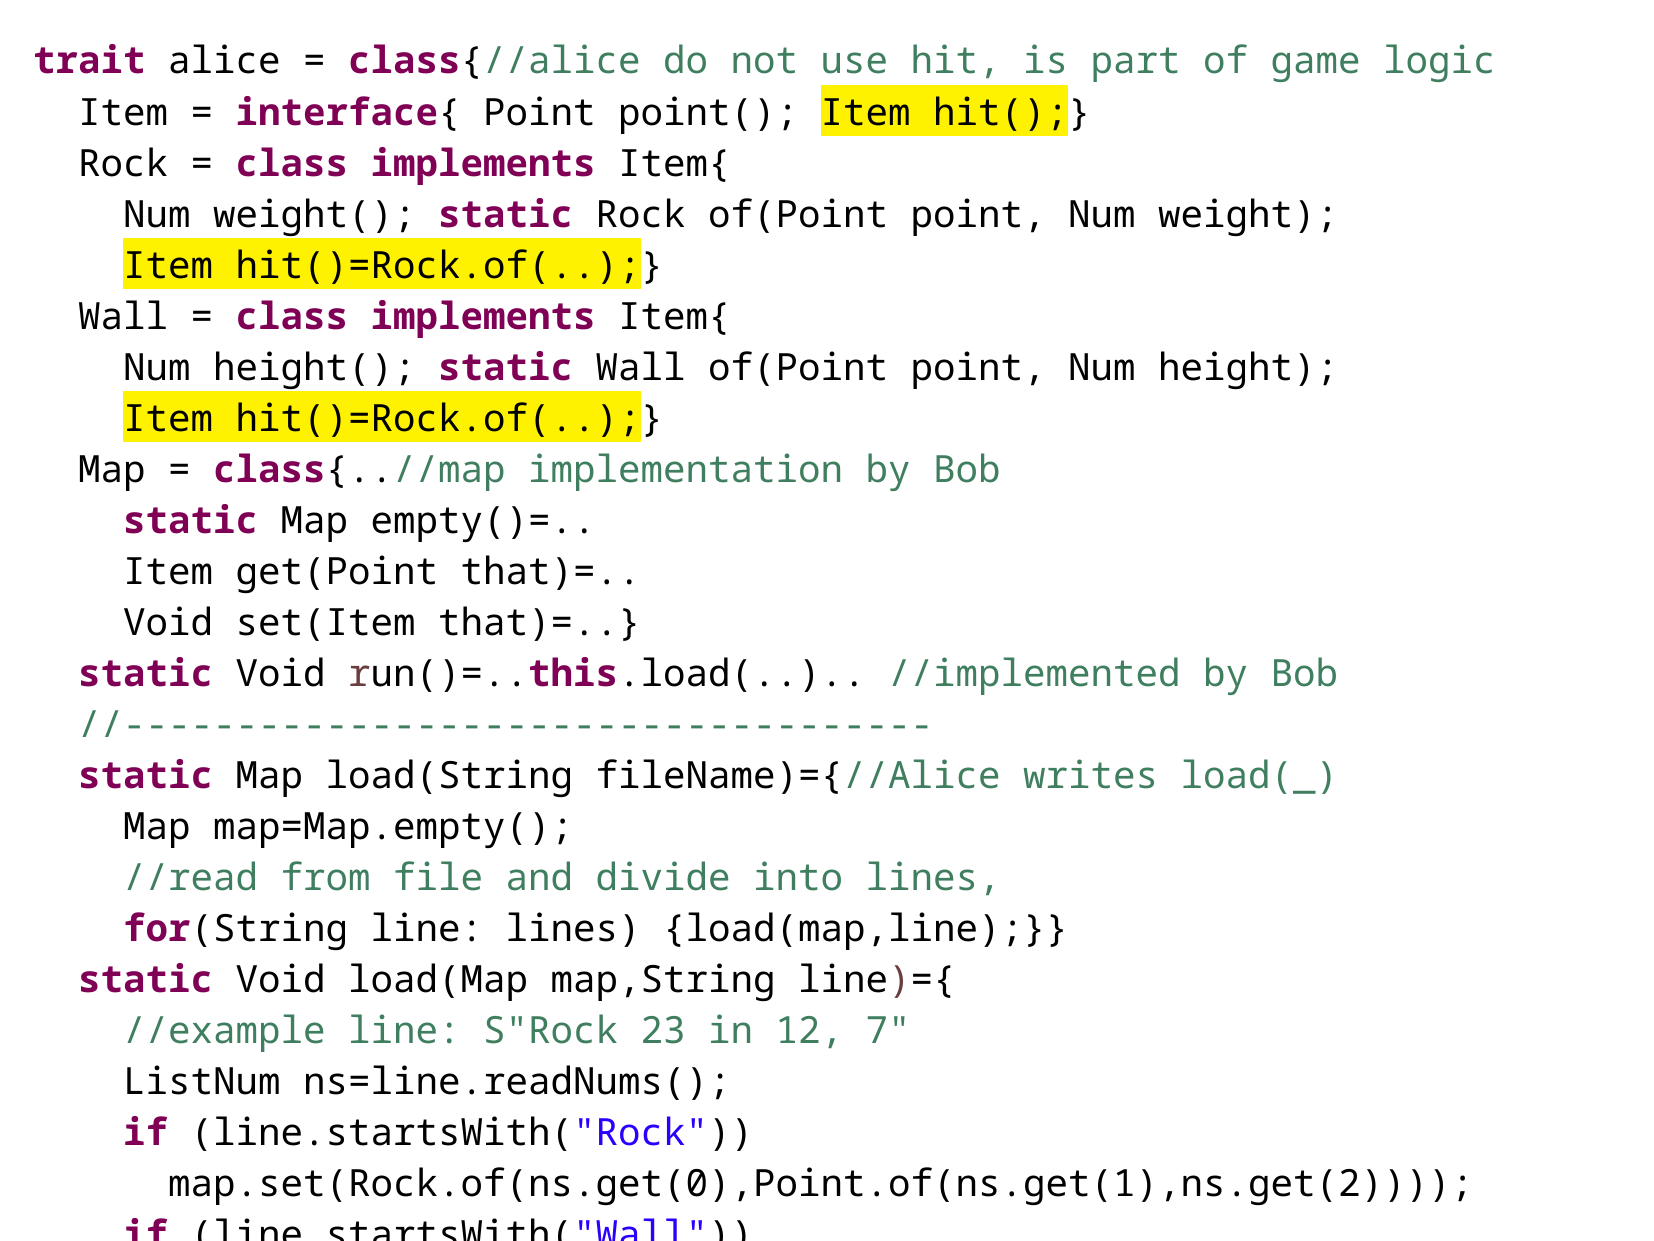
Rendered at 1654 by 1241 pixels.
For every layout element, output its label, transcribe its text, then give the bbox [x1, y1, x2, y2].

text_box trait alice = class{//alice do not use hit, is part of game logic Item = interface{ Point point(); Item hit();} Rock = class implements Item{ Num weight(); static Rock of(Point point, Num weight); Item hit()=Rock.of(..);} Wall = class implements Item{ Num height(); static Wall of(Point point, Num height); Item hit()=Rock.of(..);} Map = class{..//map implementation by Bob static Map empty()=.. Item get(Point that)=.. Void set(Item that)=..} static Void run()=..this.load(..).. //implemented by Bob //------------------------------------ static Map load(String fileName)={//Alice writes load(_) Map map=Map.empty(); //read from file and divide into lines, for(String line: lines) {load(map,line);}} static Void load(Map map,String line)={ //example line: S"Rock 23 in 12, 7" ListNum ns=line.readNums(); if (line.startsWith("Rock")) map.set(Rock.of(ns.get(0),Point.of(ns.get(1),ns.get(2)))); if (line.startsWith("Wall")) .. .. }} [18, 26, 1654, 1241]
